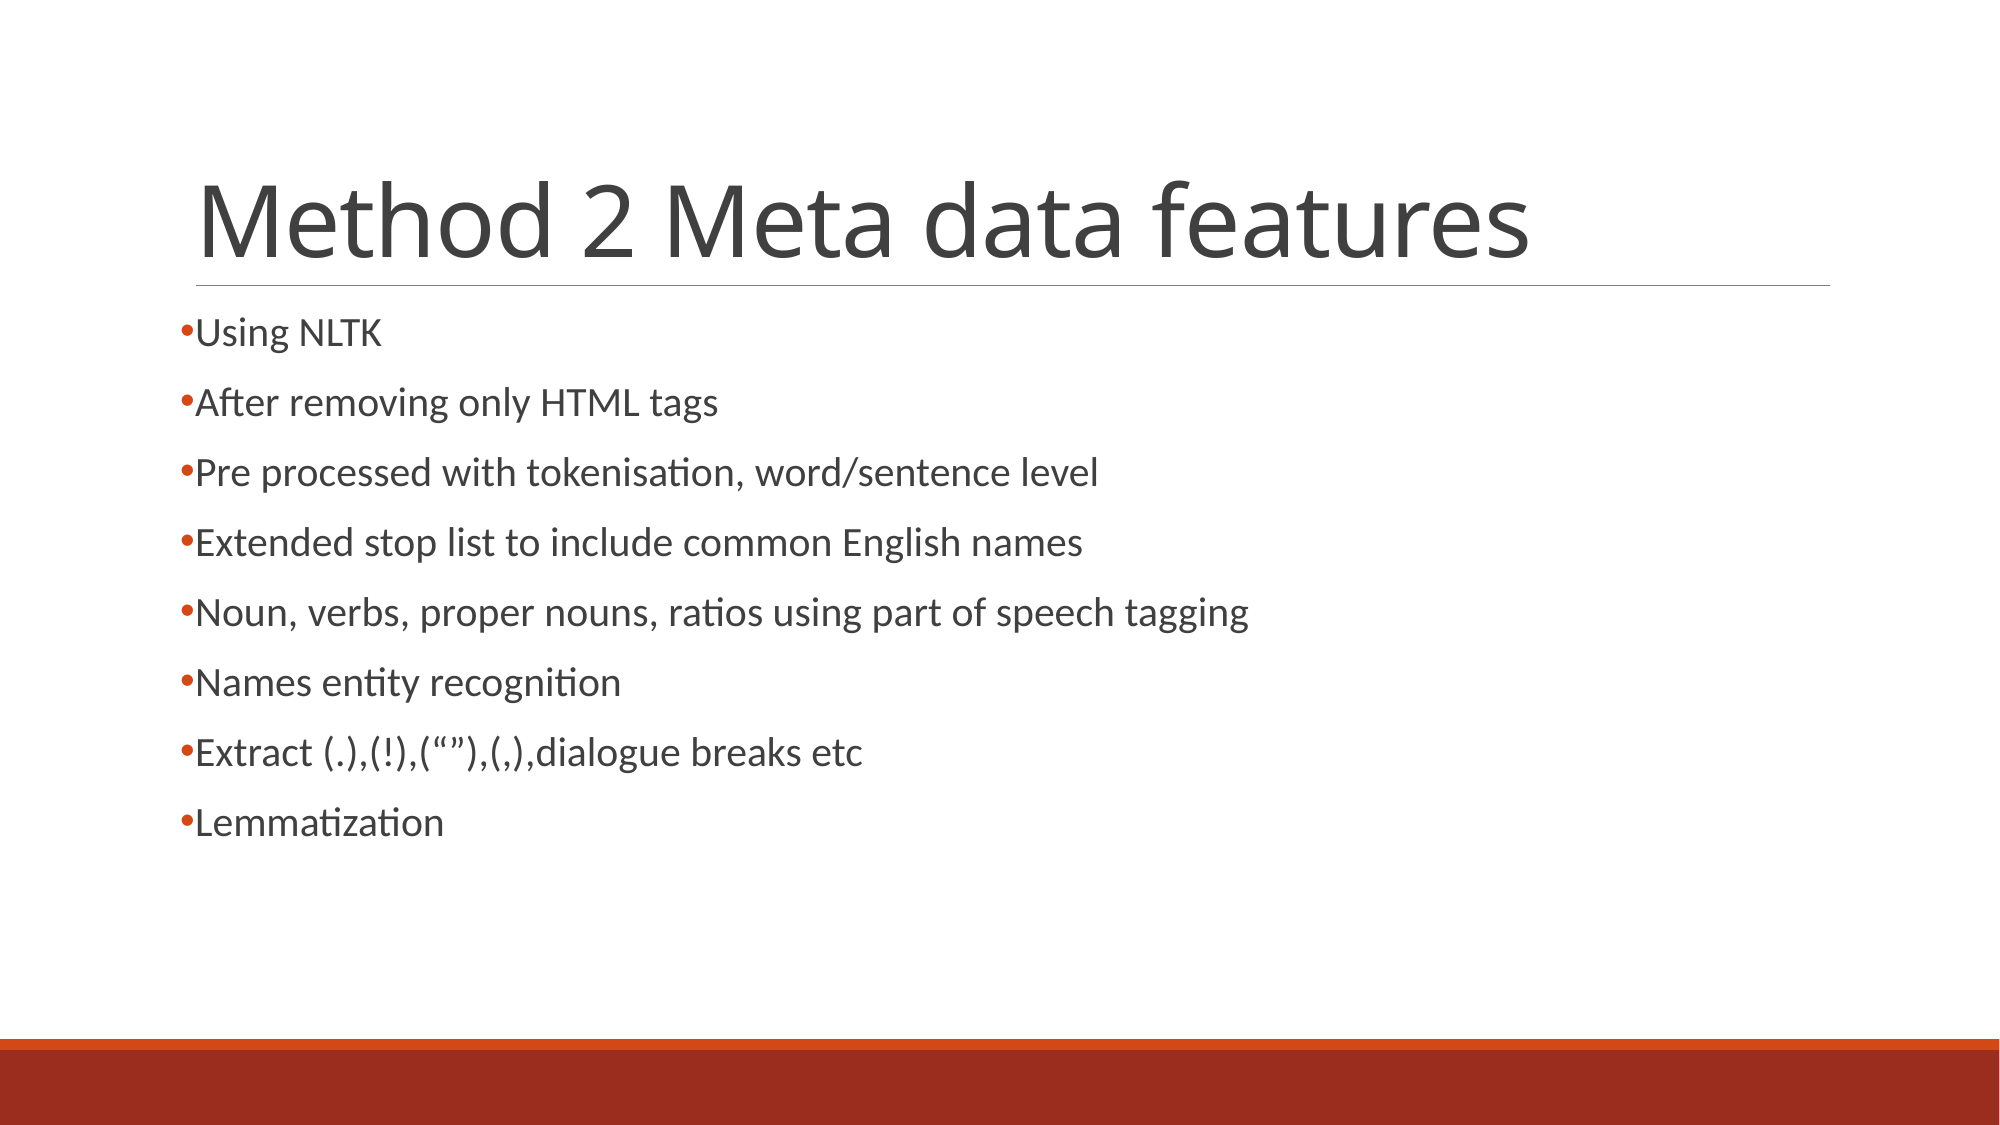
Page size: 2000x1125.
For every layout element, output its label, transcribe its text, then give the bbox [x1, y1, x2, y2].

list Using NLTK After removing only HTML tags Pre processed with tokenisation, word/sentence level Extended stop list to include common English names Noun, verbs, proper nouns, ratios using part of speech tagging Names entity recognition Extract (.),(!),(“”),(,),dialogue breaks etc Lemmatization [179, 302, 1830, 963]
title Method 2 Meta data features [179, 47, 1830, 286]
